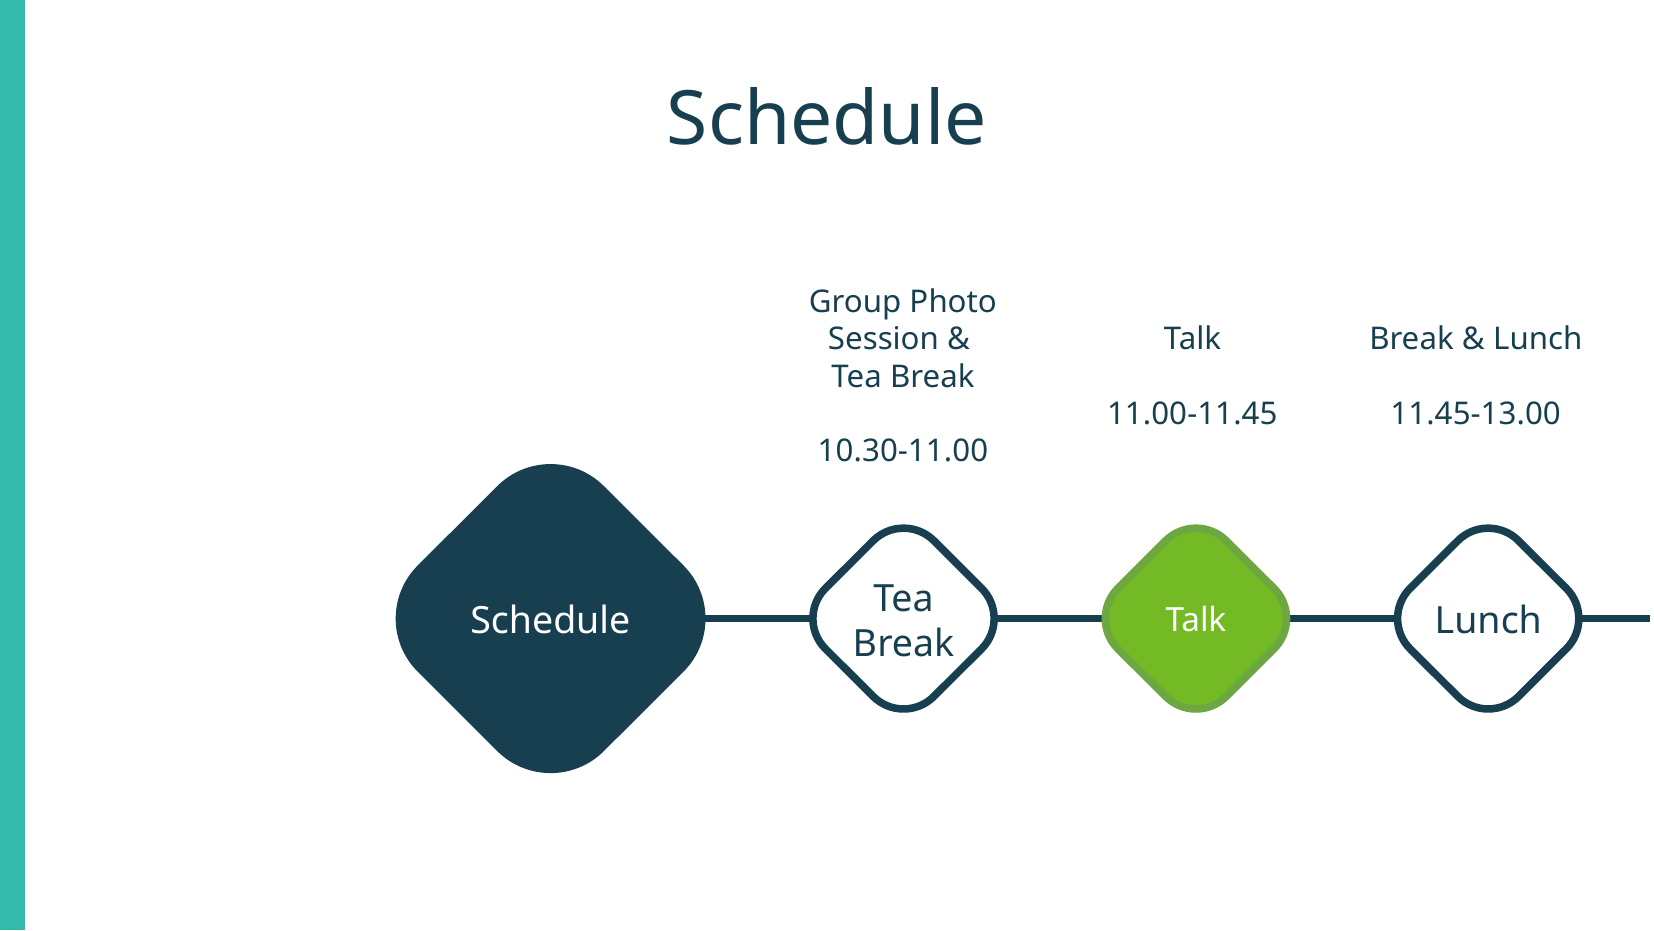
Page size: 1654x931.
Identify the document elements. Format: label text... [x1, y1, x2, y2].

text_box Schedule [82, 37, 1571, 193]
text_box Break & Lunch 11.45-13.00 [1326, 254, 1626, 495]
text_box Talk [1110, 533, 1282, 705]
text_box Tea Break [817, 532, 990, 705]
text_box Talk 11.00-11.45 [1042, 254, 1326, 495]
text_box Lunch [1402, 532, 1575, 705]
text_box Group Photo Session & Tea Break 10.30-11.00 [753, 254, 1042, 495]
text_box Schedule [404, 472, 697, 765]
